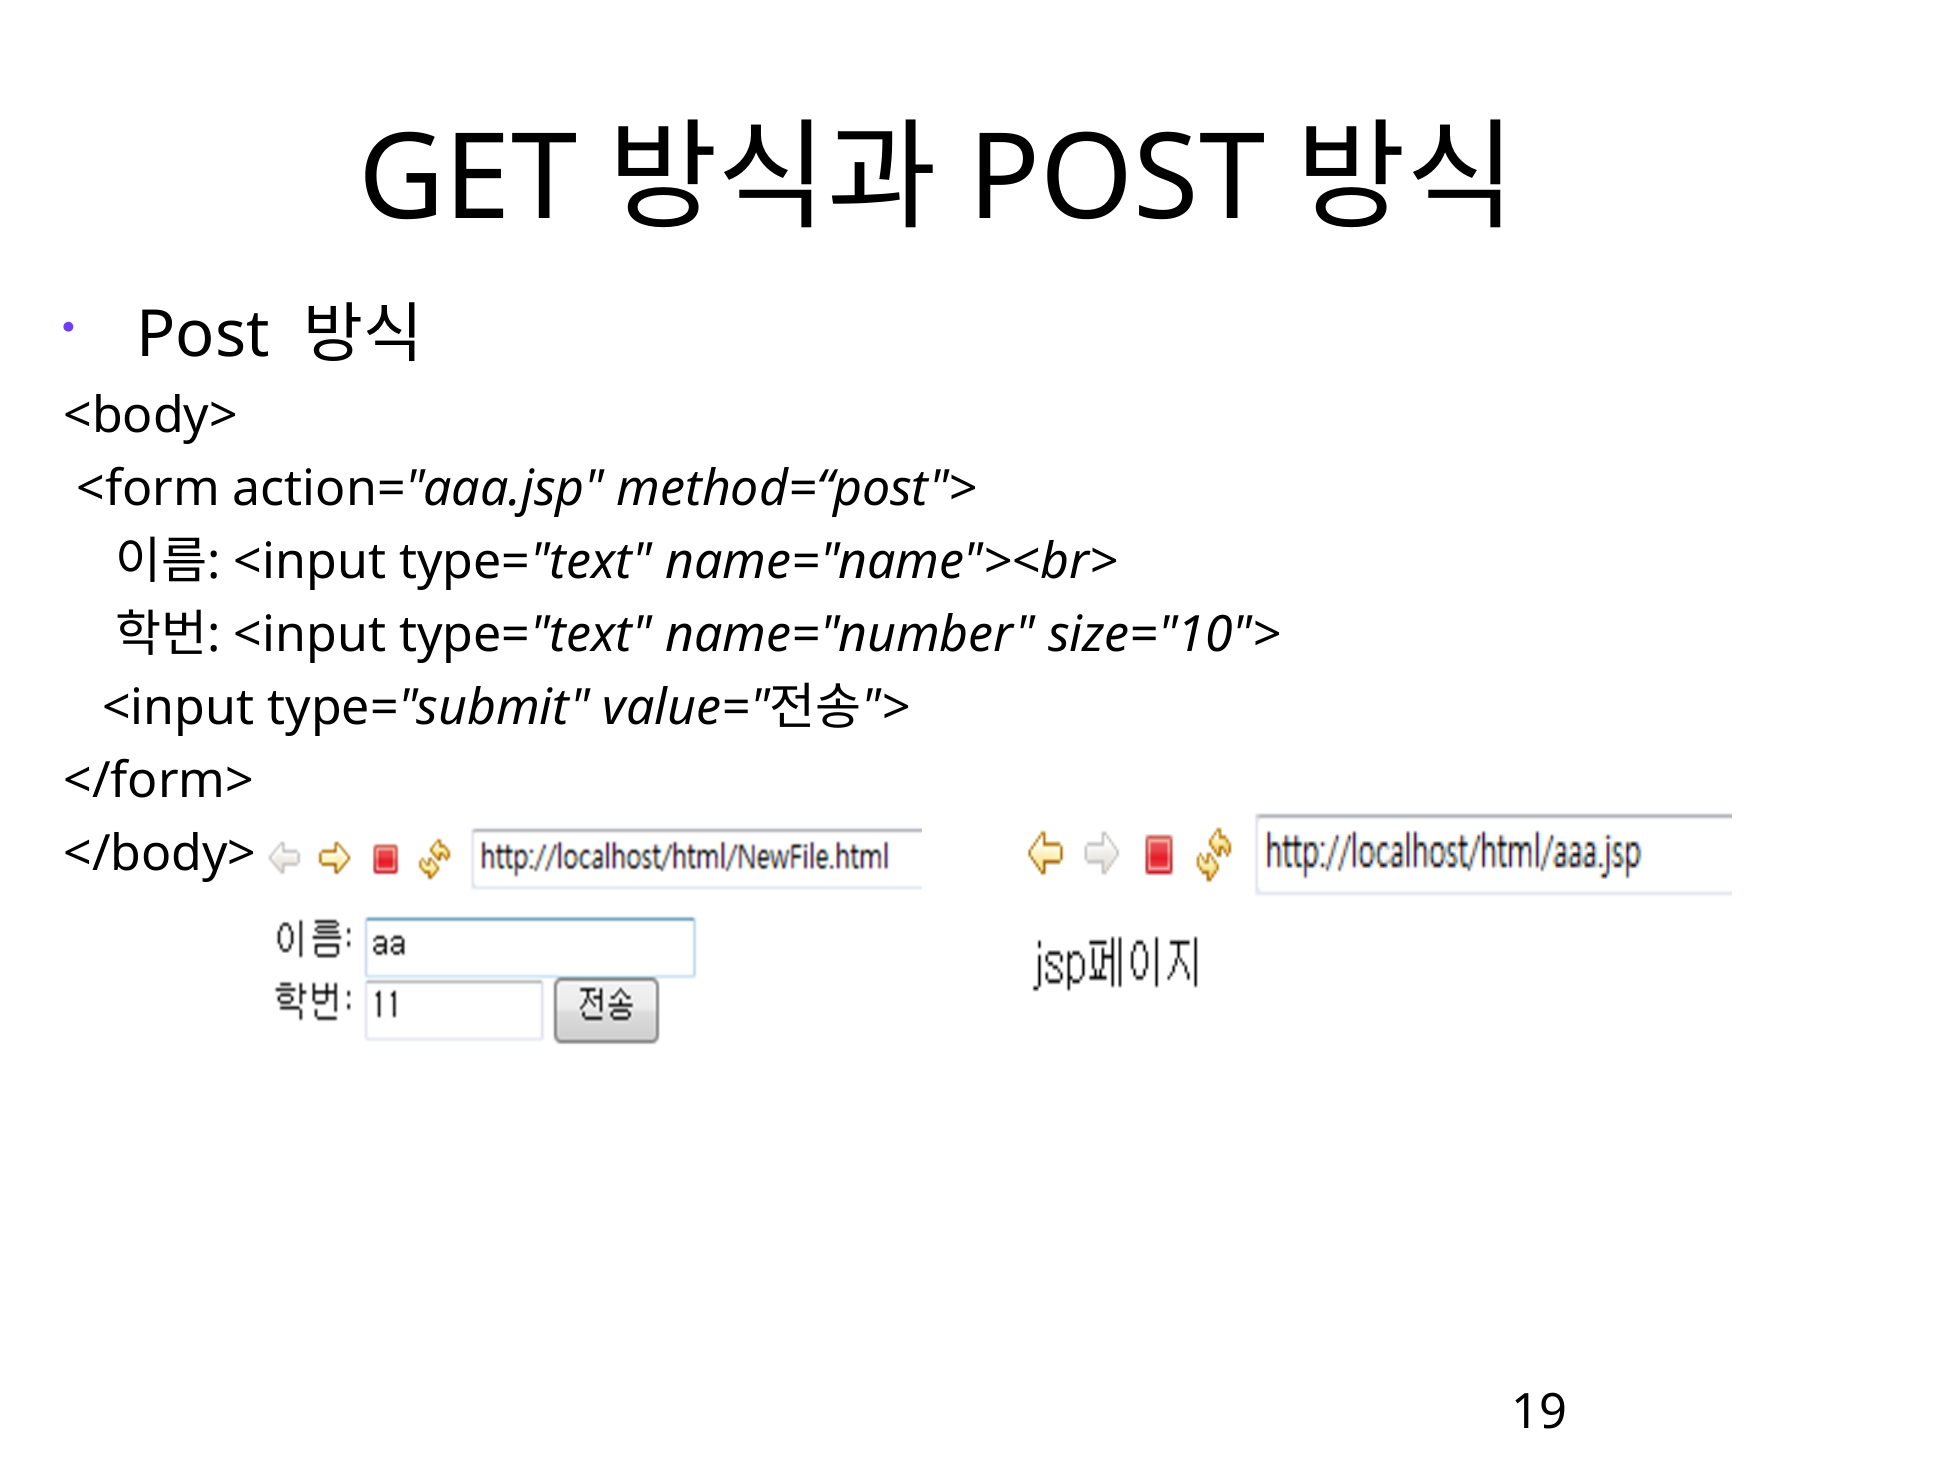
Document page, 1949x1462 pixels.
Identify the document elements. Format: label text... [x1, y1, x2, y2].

slide_number <숫자> [1496, 1372, 1899, 1462]
title GET 방식과 POST 방식 [156, 92, 1749, 255]
list Post 방식 <body> <form action="aaa.jsp" method=“post"> 이름: <input type="text" name="name"><br> 학번: <input type="text" name="number" size="10"> <input type="submit" value="전송"> </form> </body> [48, 284, 1897, 1343]
picture [1017, 805, 1732, 1030]
picture [265, 824, 922, 1098]
